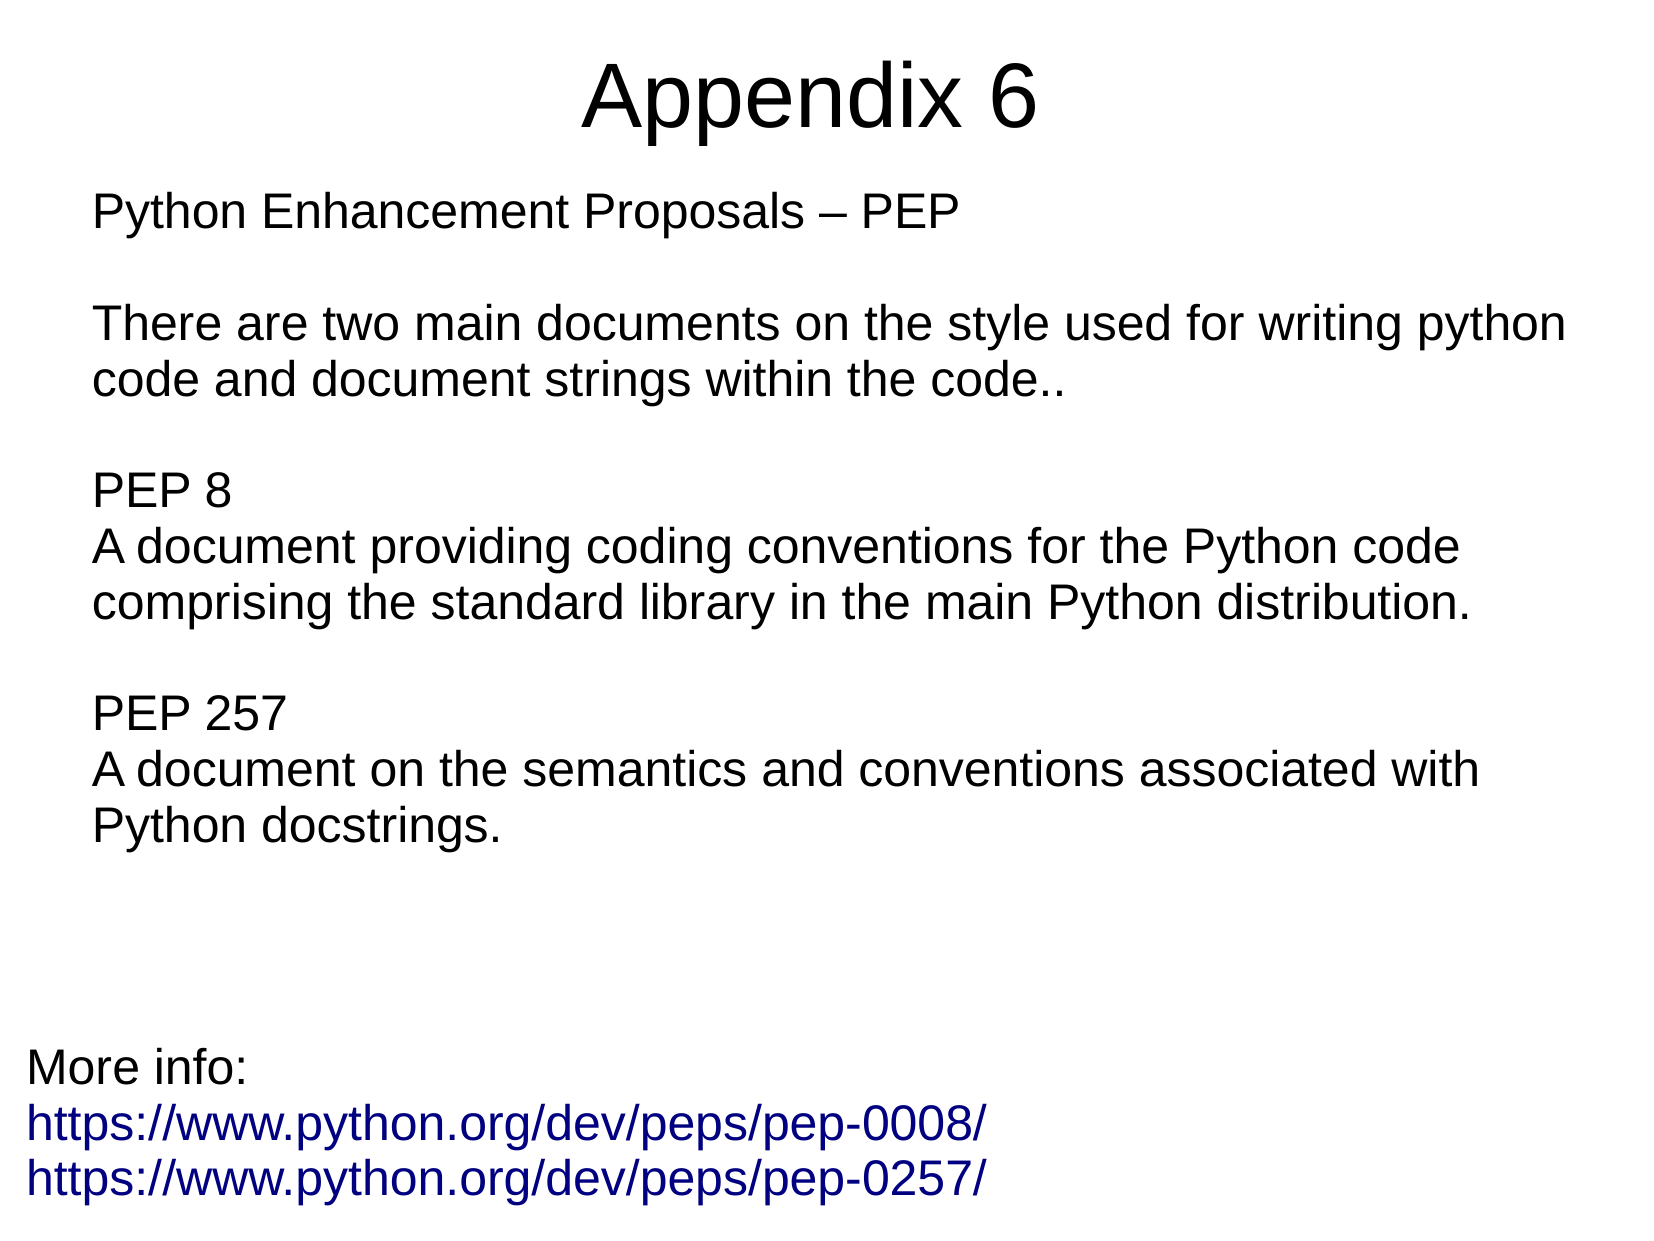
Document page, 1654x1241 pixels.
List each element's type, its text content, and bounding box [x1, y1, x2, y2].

title Appendix 6 [66, 31, 1555, 159]
title Python Enhancement Proposals – PEP There are two main documents on the style used for writing python code and document strings within the code.. PEP 8 A document providing coding conventions for the Python code comprising the standard library in the main Python distribution. PEP 257 A document on the semantics and conventions associated with Python docstrings. [91, 183, 1581, 853]
title More info: https://www.python.org/dev/peps/pep-0008/ https://www.python.org/dev/peps/pep-0257/ [26, 1027, 1613, 1218]
